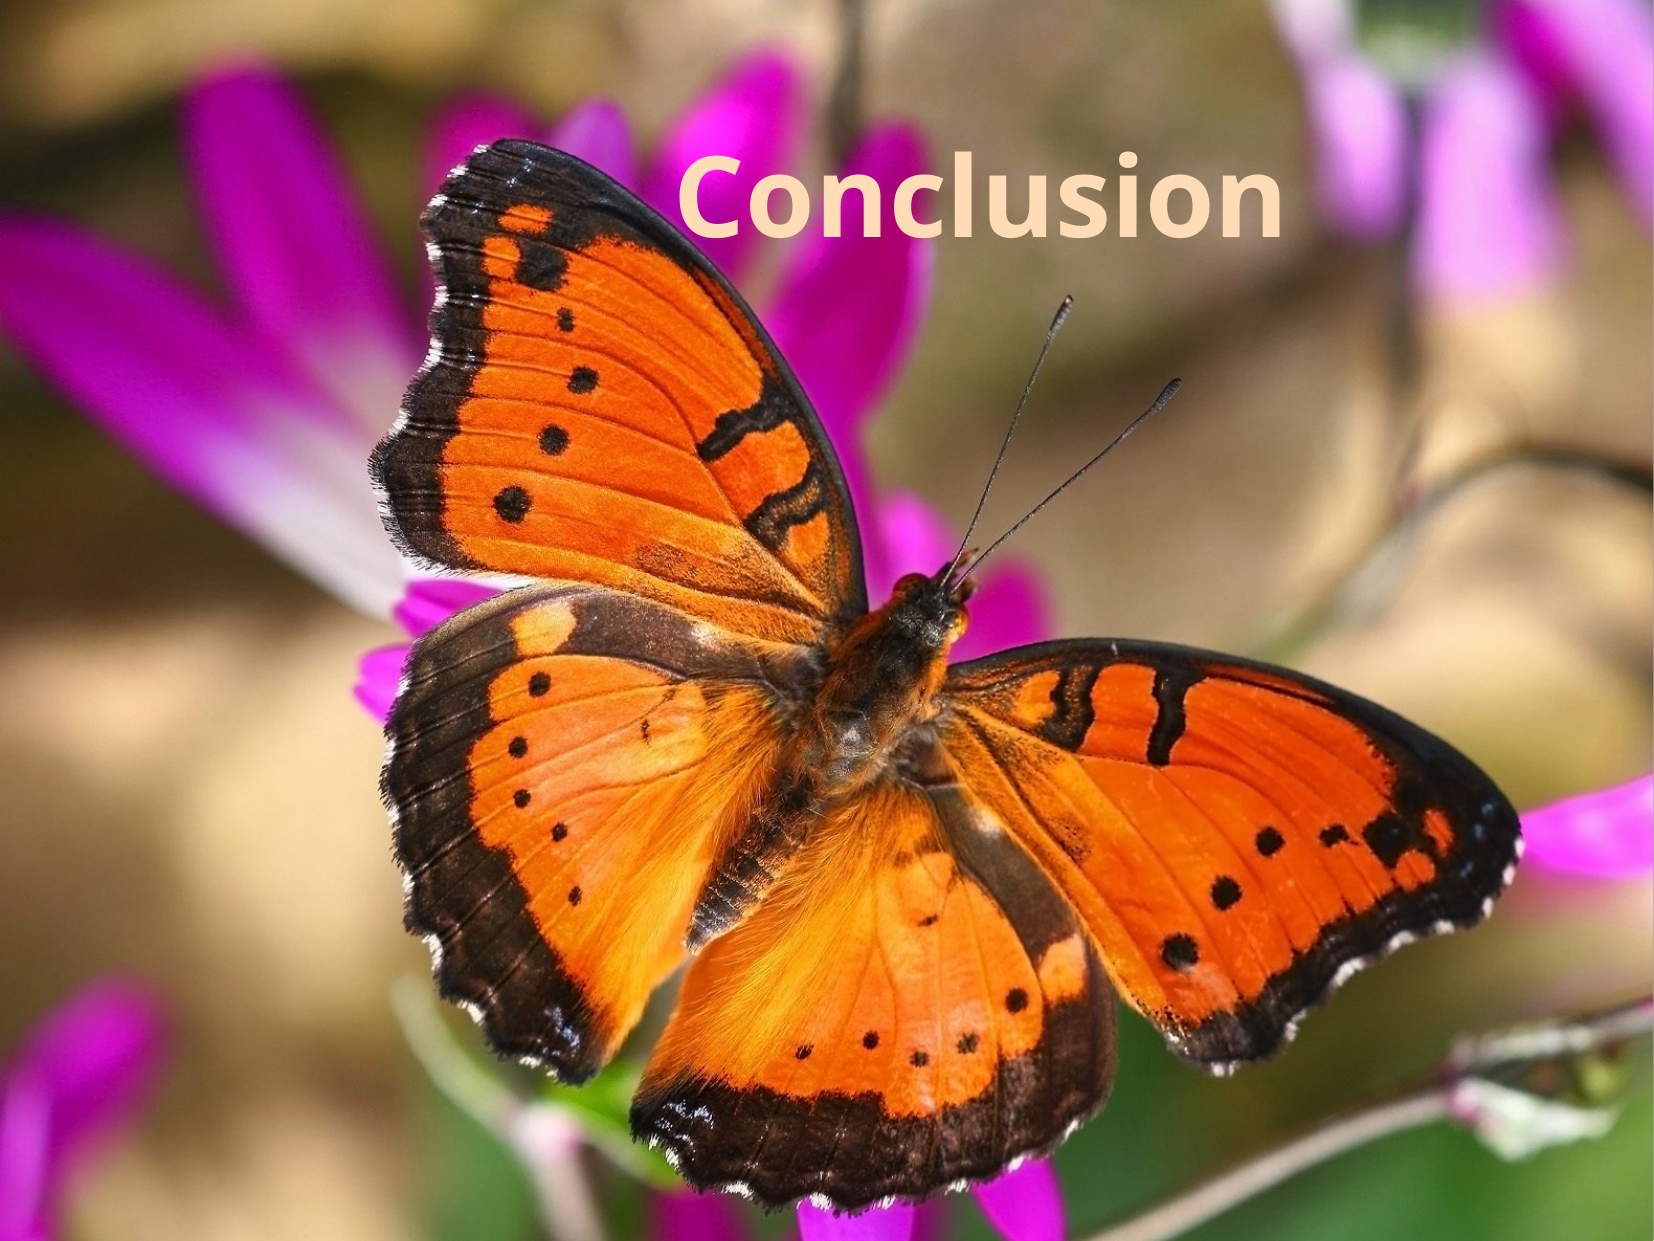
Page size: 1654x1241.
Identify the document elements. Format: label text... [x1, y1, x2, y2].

picture [0, 0, 1654, 1241]
list Conclusion [426, 117, 1466, 381]
